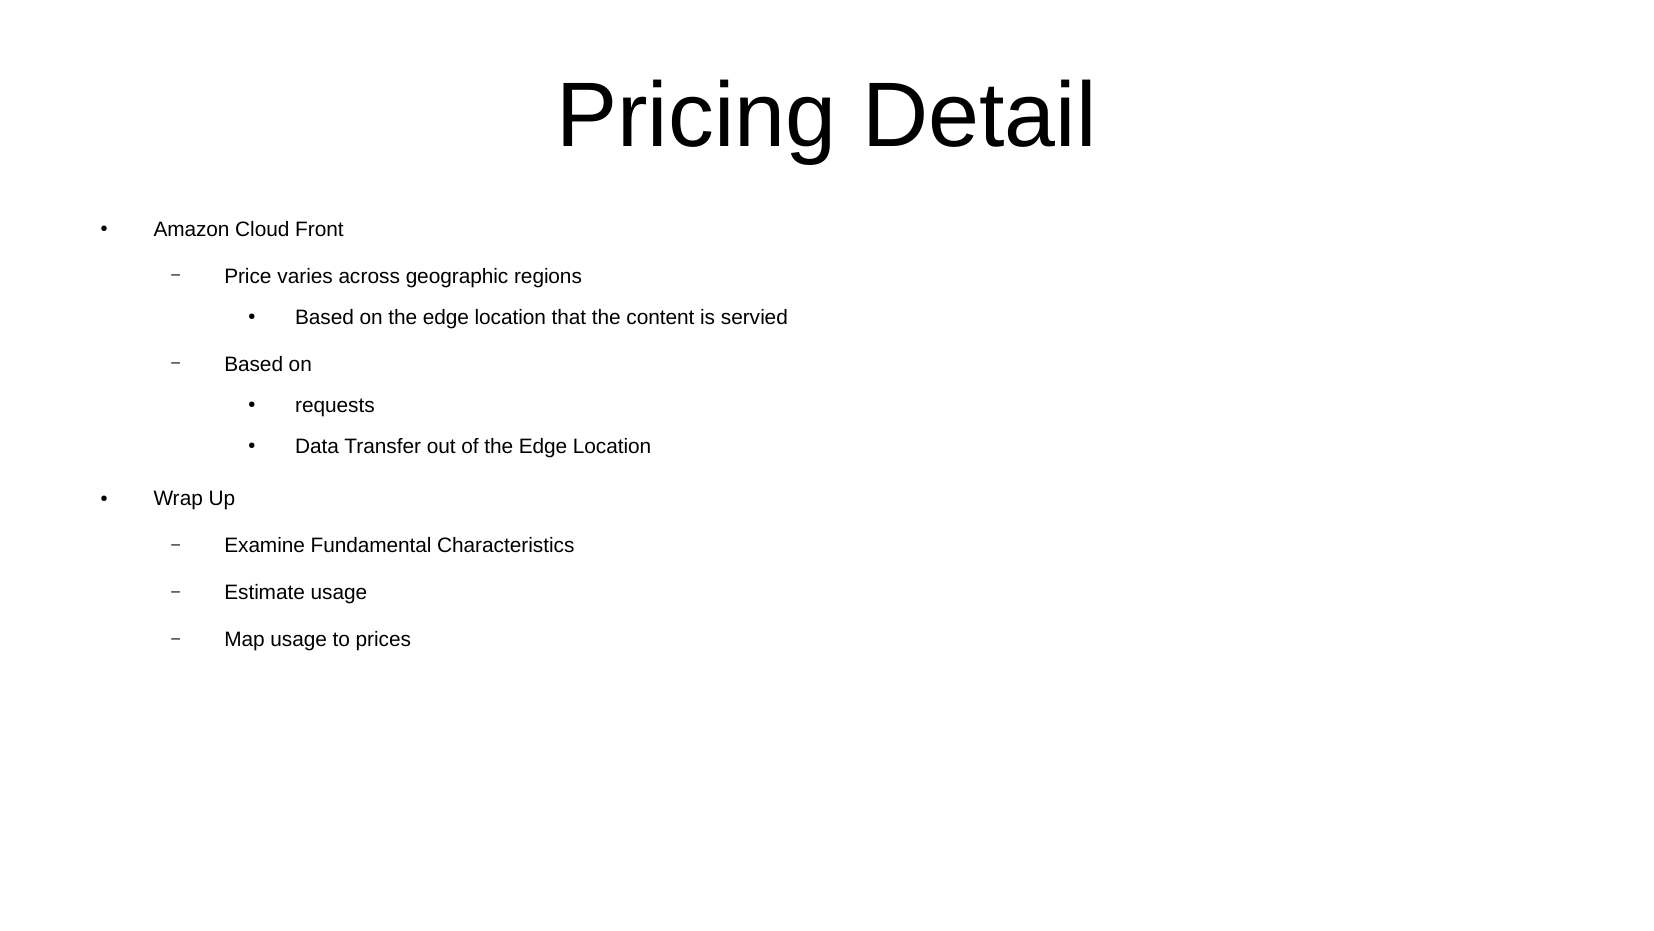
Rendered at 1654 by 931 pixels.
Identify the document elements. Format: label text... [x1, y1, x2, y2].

title Pricing Detail [82, 37, 1571, 193]
list Amazon Cloud Front Price varies across geographic regions Based on the edge location that the content is servied Based on requests Data Transfer out of the Edge Location Wrap Up Examine Fundamental Characteristics Estimate usage Map usage to prices [82, 217, 1571, 901]
